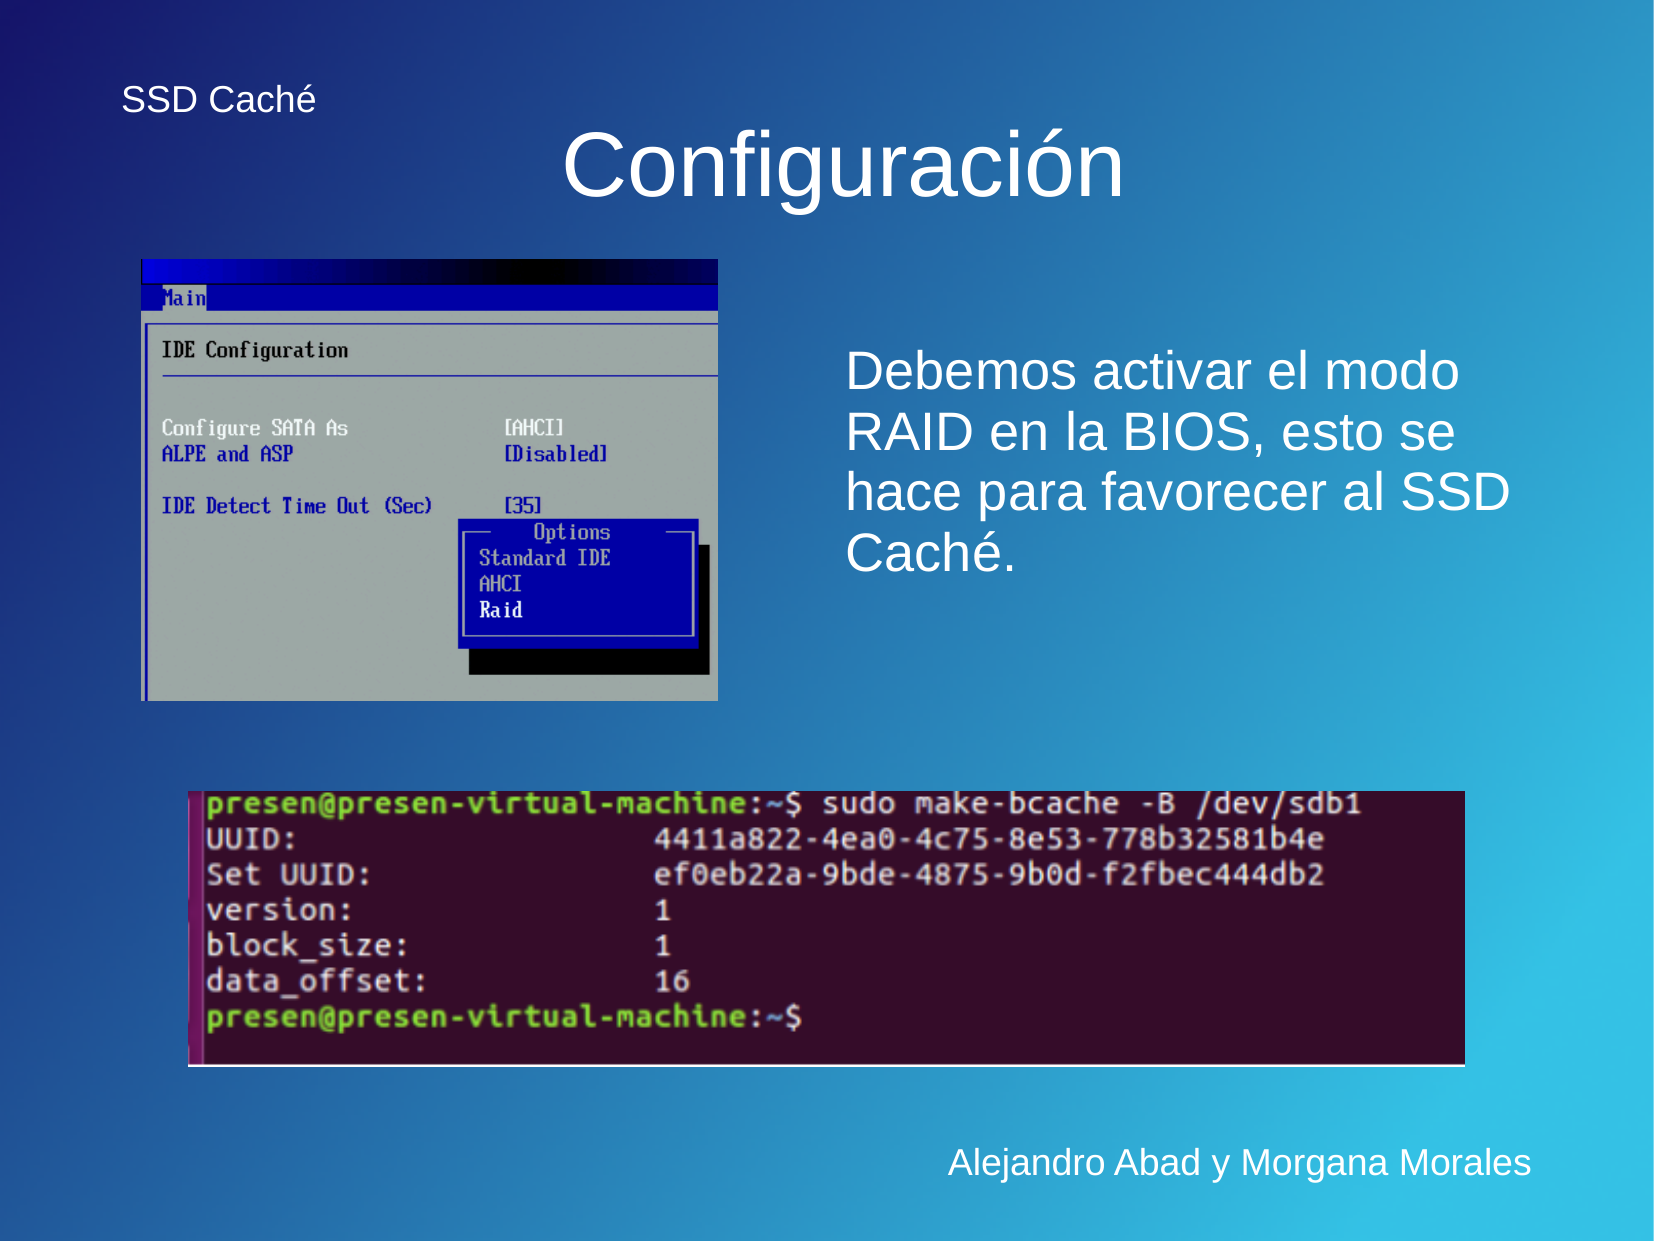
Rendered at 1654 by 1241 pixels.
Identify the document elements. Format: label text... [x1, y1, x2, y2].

picture [0, 0, 1654, 1241]
text_box Alejandro Abad y Morgana Morales [933, 1133, 1548, 1193]
list Debemos activar el modo RAID en la BIOS, esto se hace para favorecer al SSD Caché. [845, 290, 1572, 634]
text_box SSD Caché [106, 70, 438, 128]
text_box Configuración [437, 106, 1252, 224]
